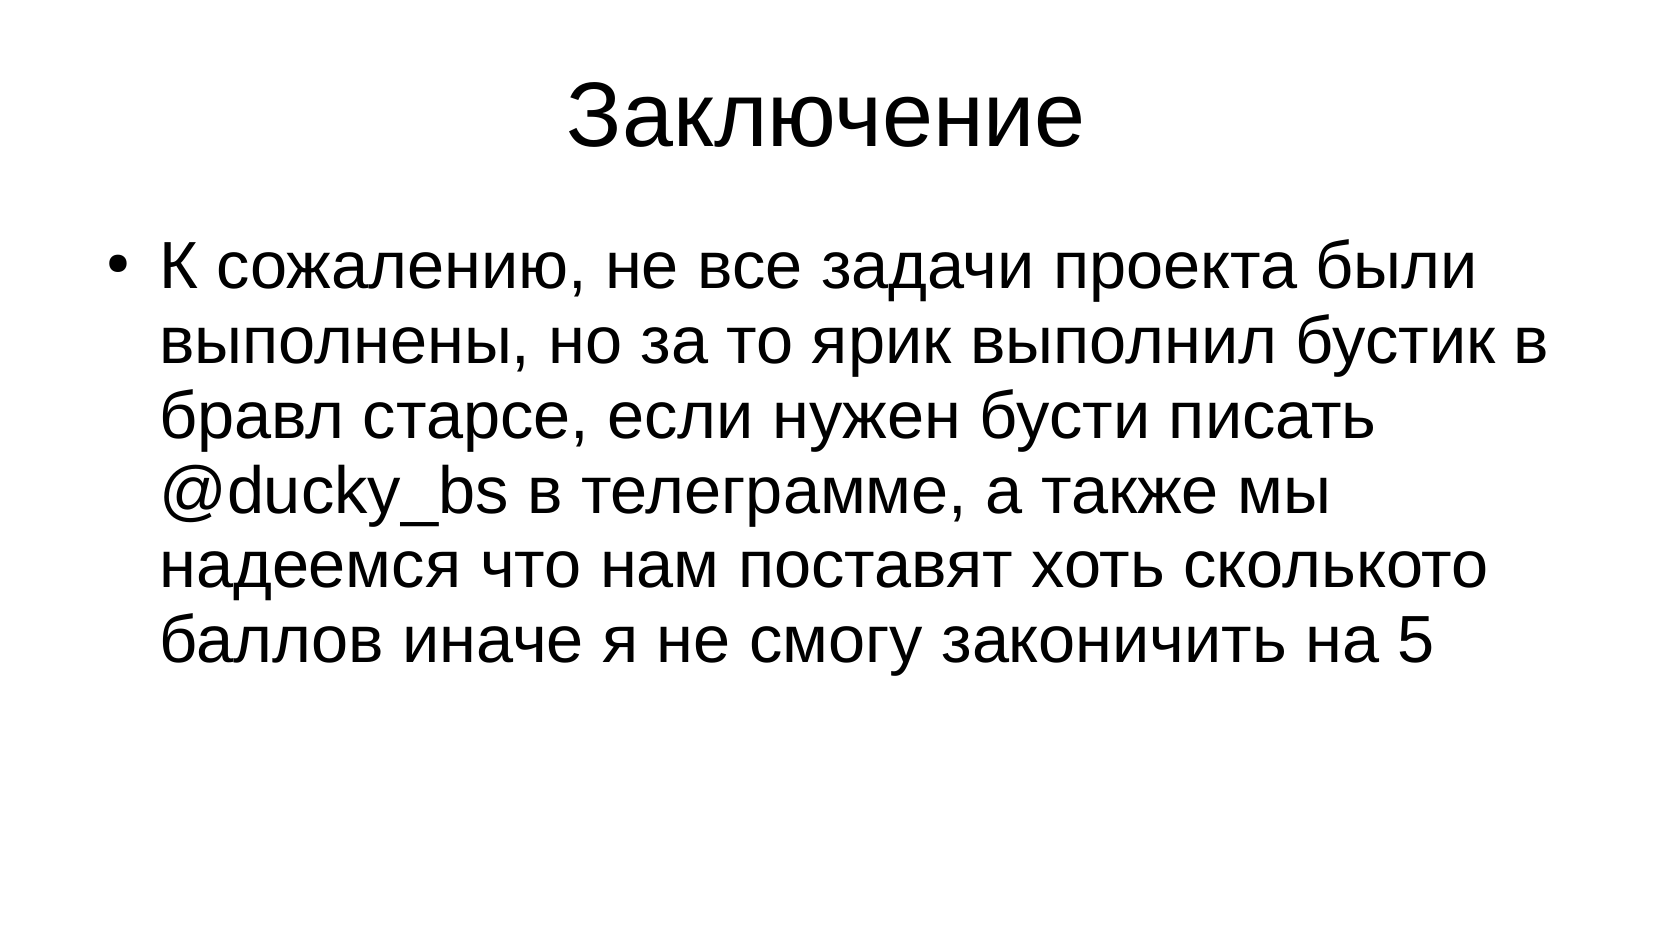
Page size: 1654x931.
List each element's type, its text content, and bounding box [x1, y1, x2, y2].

title Заключение [82, 37, 1571, 193]
list К сожалению, не все задачи проекта были выполнены, но за то ярик выполнил бустик в бравл старсе, если нужен бусти писать @ducky_bs в телеграмме, а также мы надеемся что нам поставят хоть сколькото баллов иначе я не смогу законичить на 5 [88, 228, 1577, 768]
